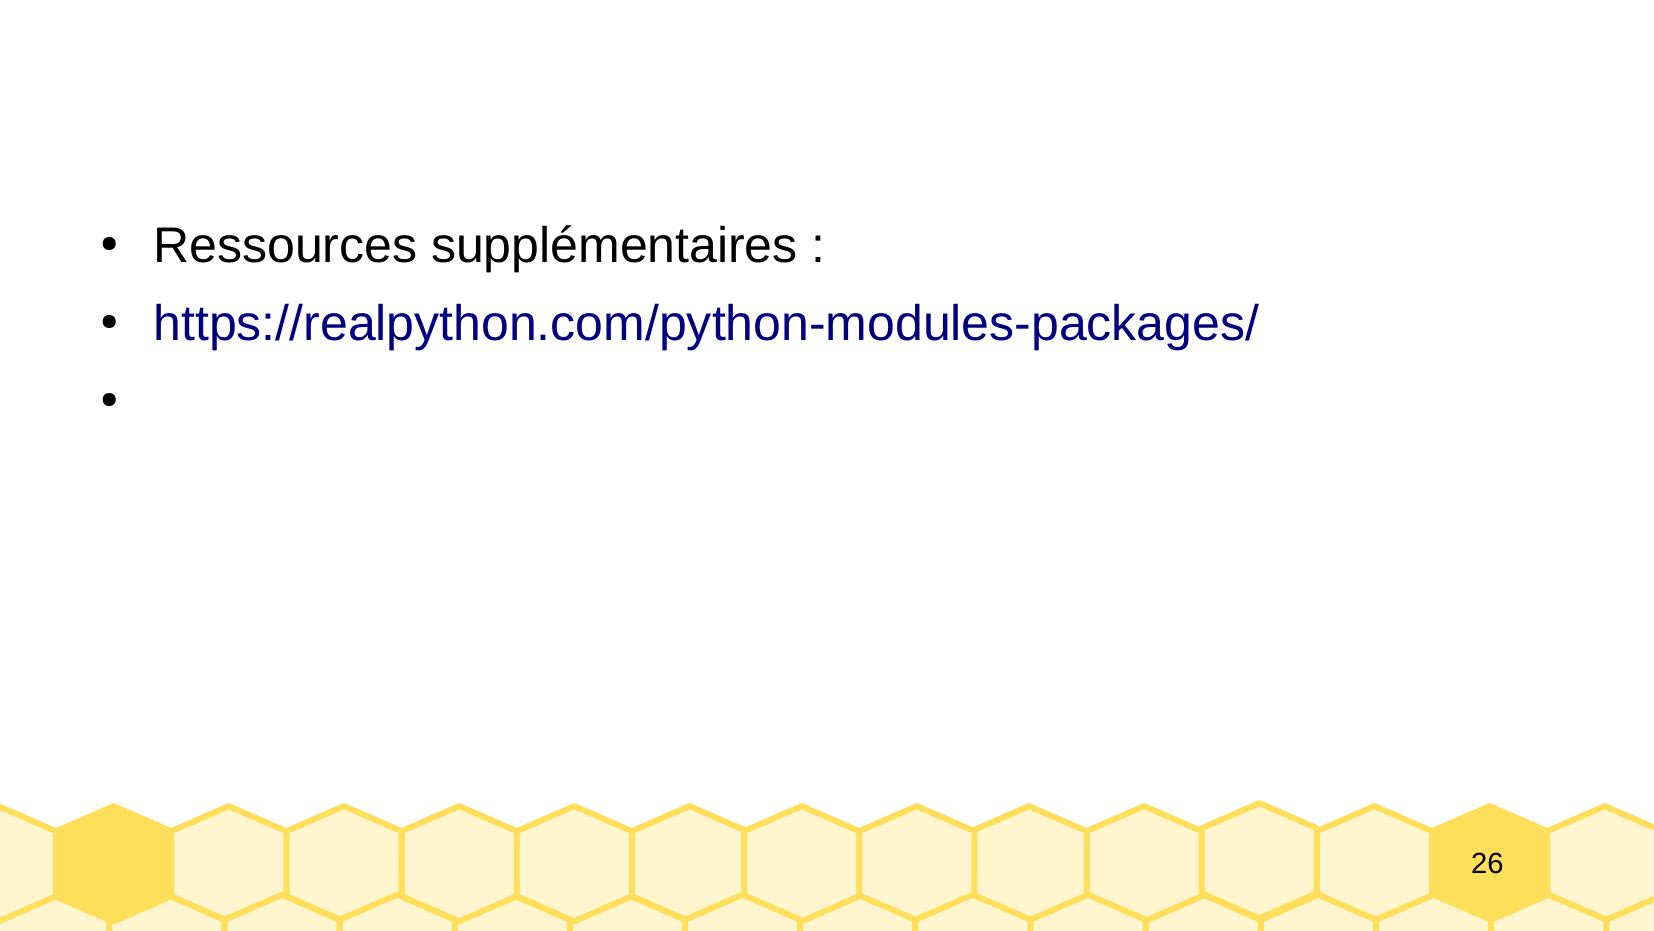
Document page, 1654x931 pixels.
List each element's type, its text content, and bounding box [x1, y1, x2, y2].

list Ressources supplémentaires : https://realpython.com/python-modules-packages/ [82, 217, 1571, 758]
